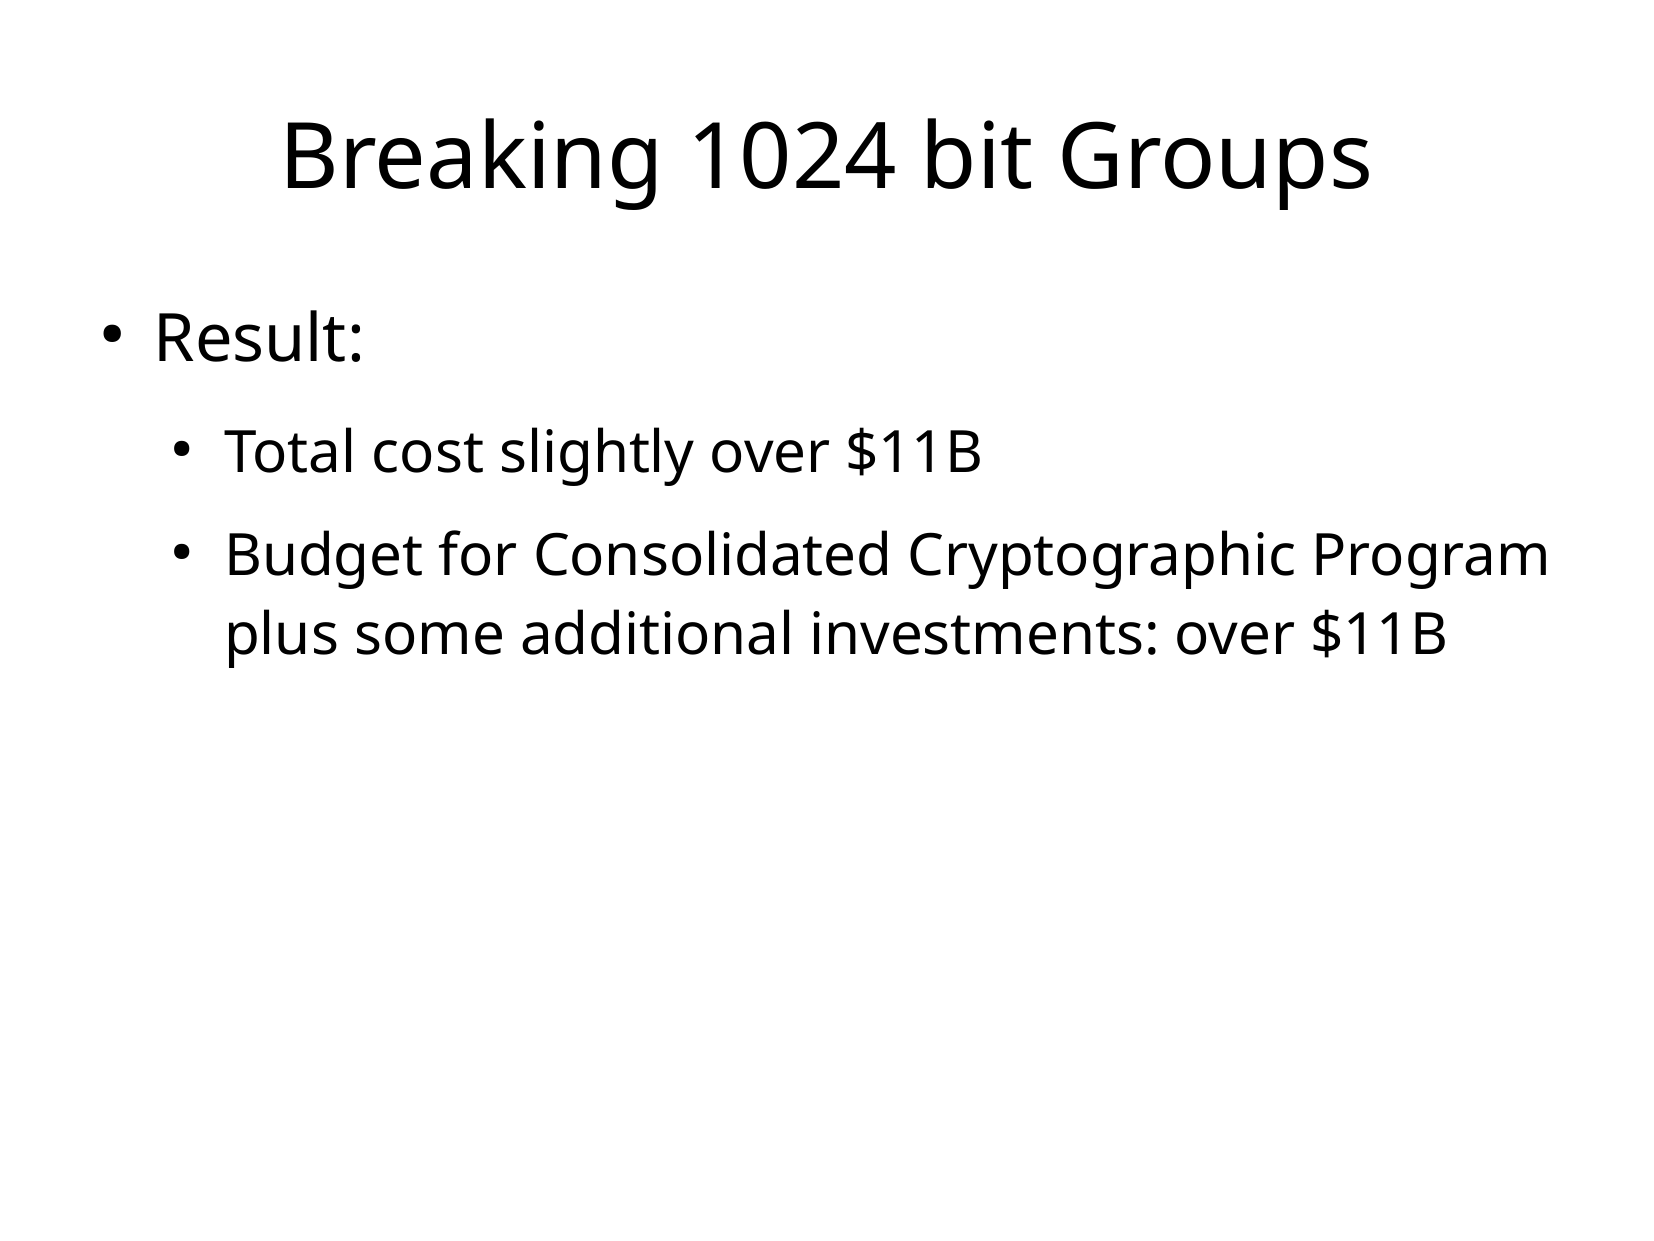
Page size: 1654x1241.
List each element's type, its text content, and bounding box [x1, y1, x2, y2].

title Breaking 1024 bit Groups [82, 49, 1571, 257]
list Result: Total cost slightly over $11B Budget for Consolidated Cryptographic Program plus some additional investments: over $11B [82, 290, 1571, 1109]
